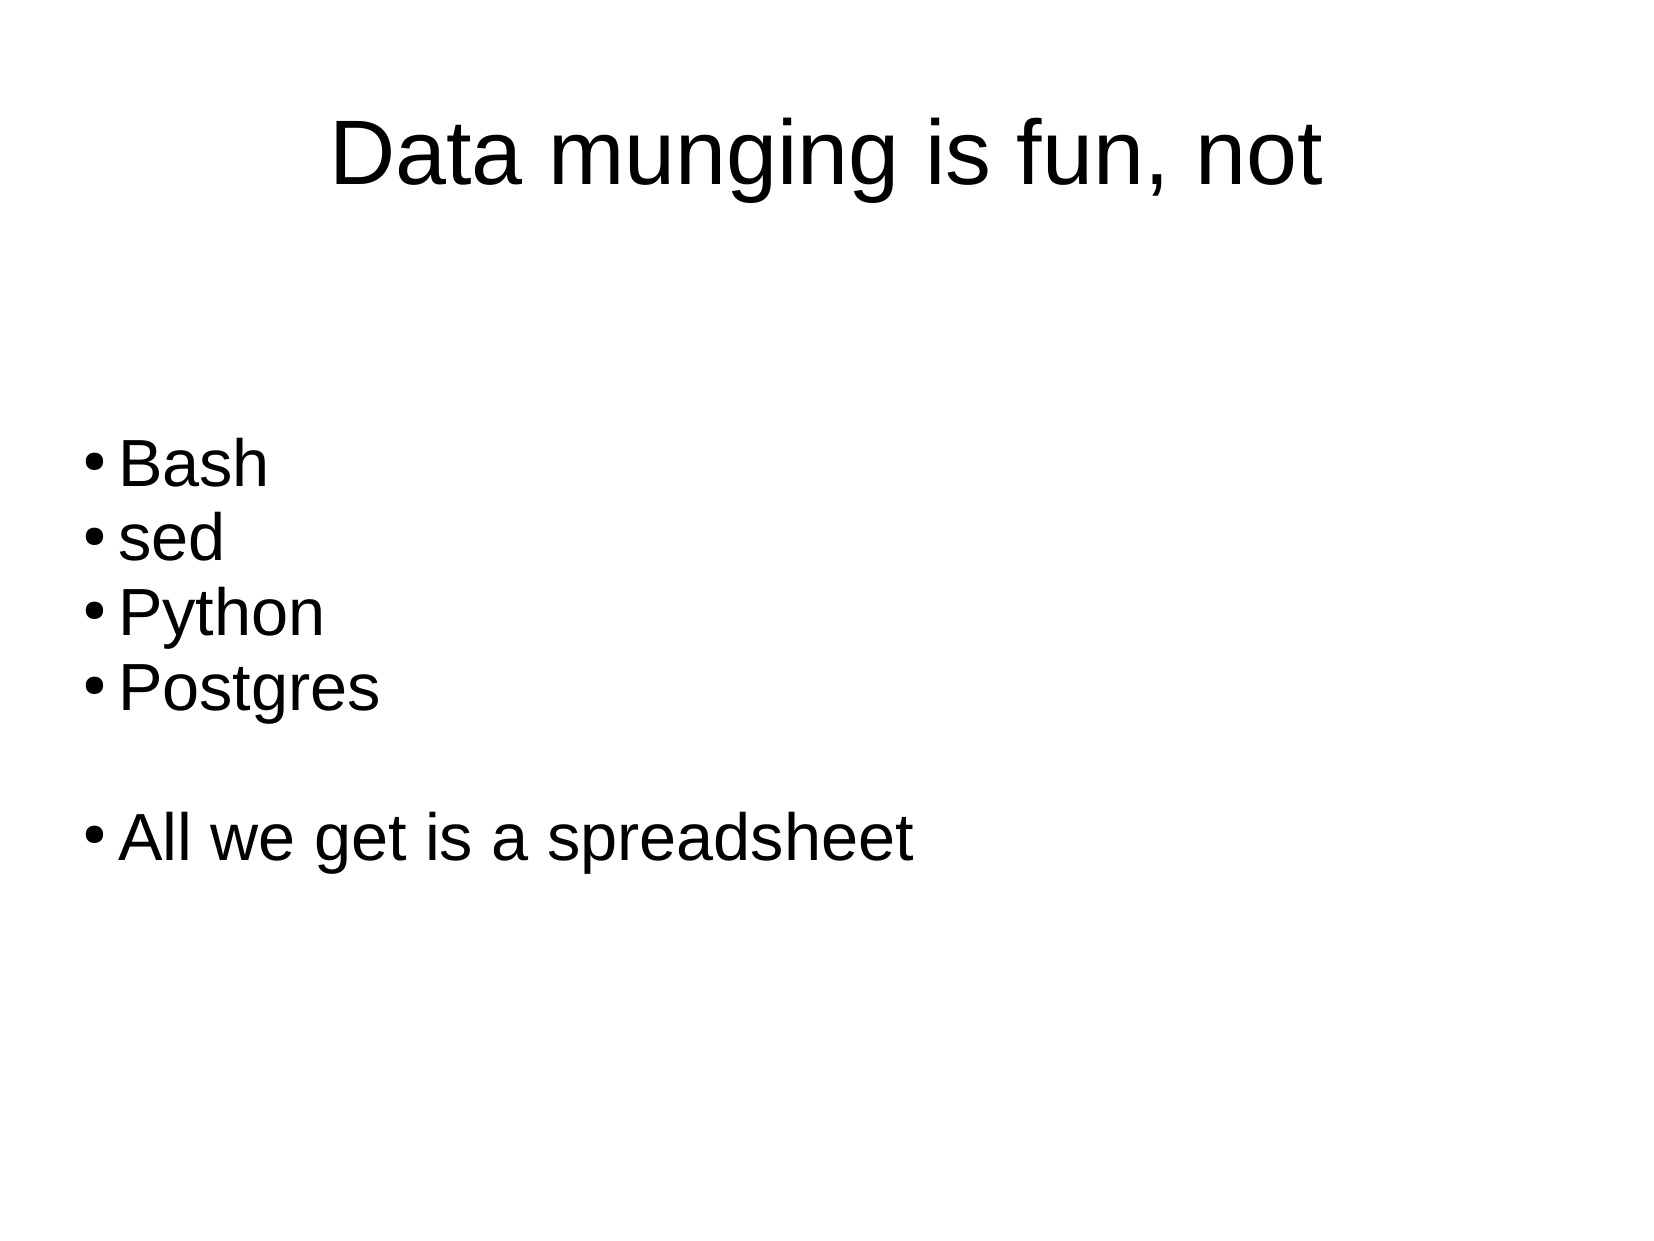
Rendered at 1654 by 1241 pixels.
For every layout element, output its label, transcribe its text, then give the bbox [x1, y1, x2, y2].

subtitle Bash sed Python Postgres All we get is a spreadsheet [82, 290, 1571, 1010]
title Data munging is fun, not [82, 49, 1571, 257]
